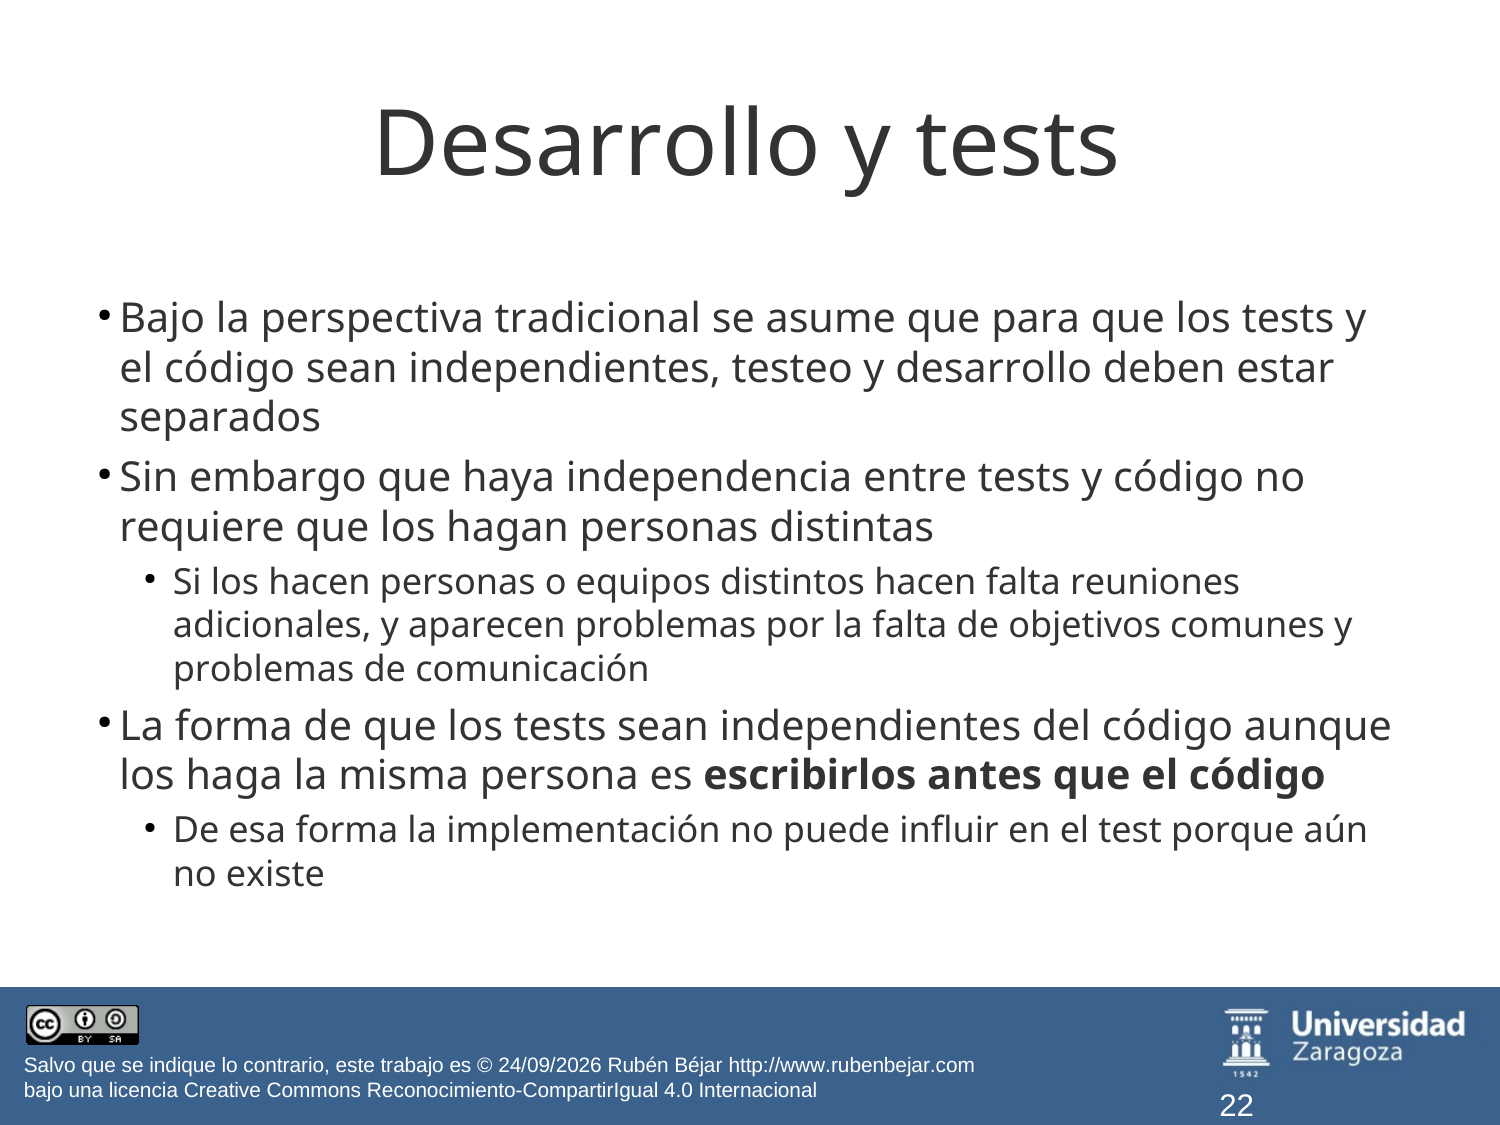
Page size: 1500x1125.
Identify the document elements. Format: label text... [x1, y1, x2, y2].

picture [0, 987, 1500, 1125]
title Desarrollo y tests [74, 20, 1420, 257]
list Bajo la perspectiva tradicional se asume que para que los tests y el código sean independientes, testeo y desarrollo deben estar separados Sin embargo que haya independencia entre tests y código no requiere que los hagan personas distintas Si los hacen personas o equipos distintos hacen falta reuniones adicionales, y aparecen problemas por la falta de objetivos comunes y problemas de comunicación La forma de que los tests sean independientes del código aunque los haga la misma persona es escribirlos antes que el código De esa forma la implementación no puede influir en el test porque aún no existe [82, 283, 1418, 957]
